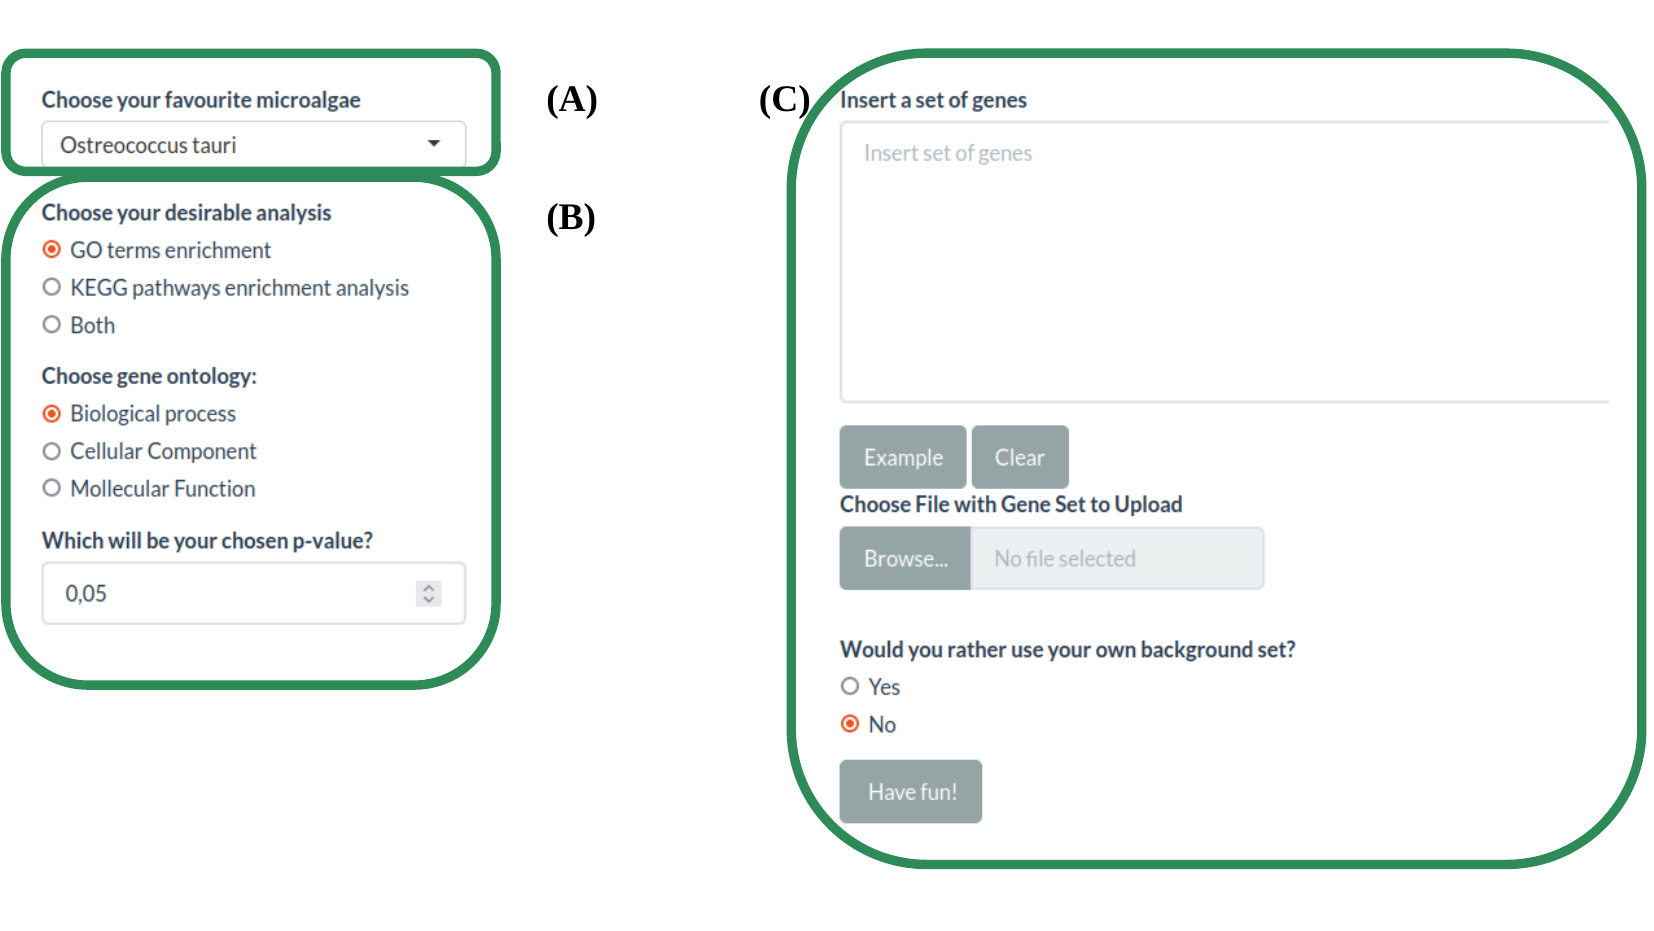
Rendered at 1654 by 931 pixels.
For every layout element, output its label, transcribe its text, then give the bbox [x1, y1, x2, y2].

picture [35, 56, 878, 839]
text_box (B) [531, 188, 662, 296]
picture [35, 182, 491, 680]
picture [796, 58, 1609, 839]
picture [1595, 826, 1609, 839]
picture [35, 58, 491, 166]
picture [1555, 56, 1609, 92]
picture [35, 177, 57, 189]
text_box (C) [744, 70, 850, 178]
text_box (A) [531, 70, 662, 178]
text_box (C) [797, 70, 875, 178]
